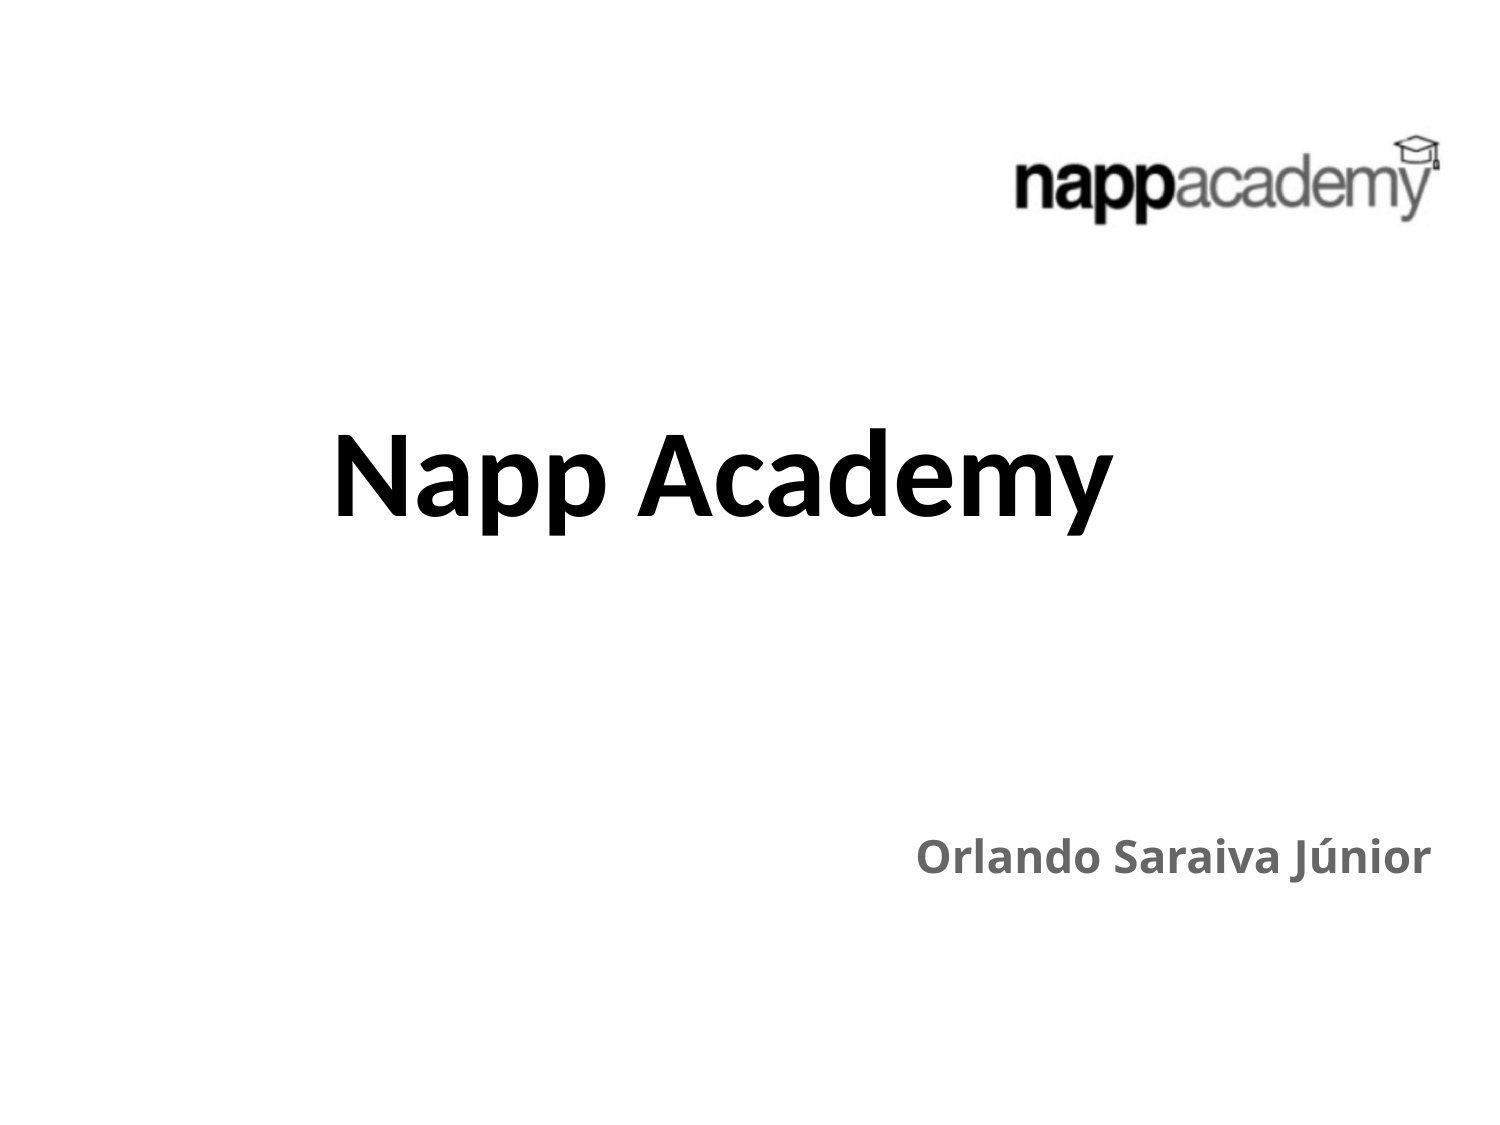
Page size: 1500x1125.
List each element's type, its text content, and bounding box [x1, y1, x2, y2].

text_box Napp Academy [59, 383, 1388, 549]
text_box Orlando Saraiva Júnior [0, 820, 1447, 891]
picture [1009, 105, 1447, 237]
